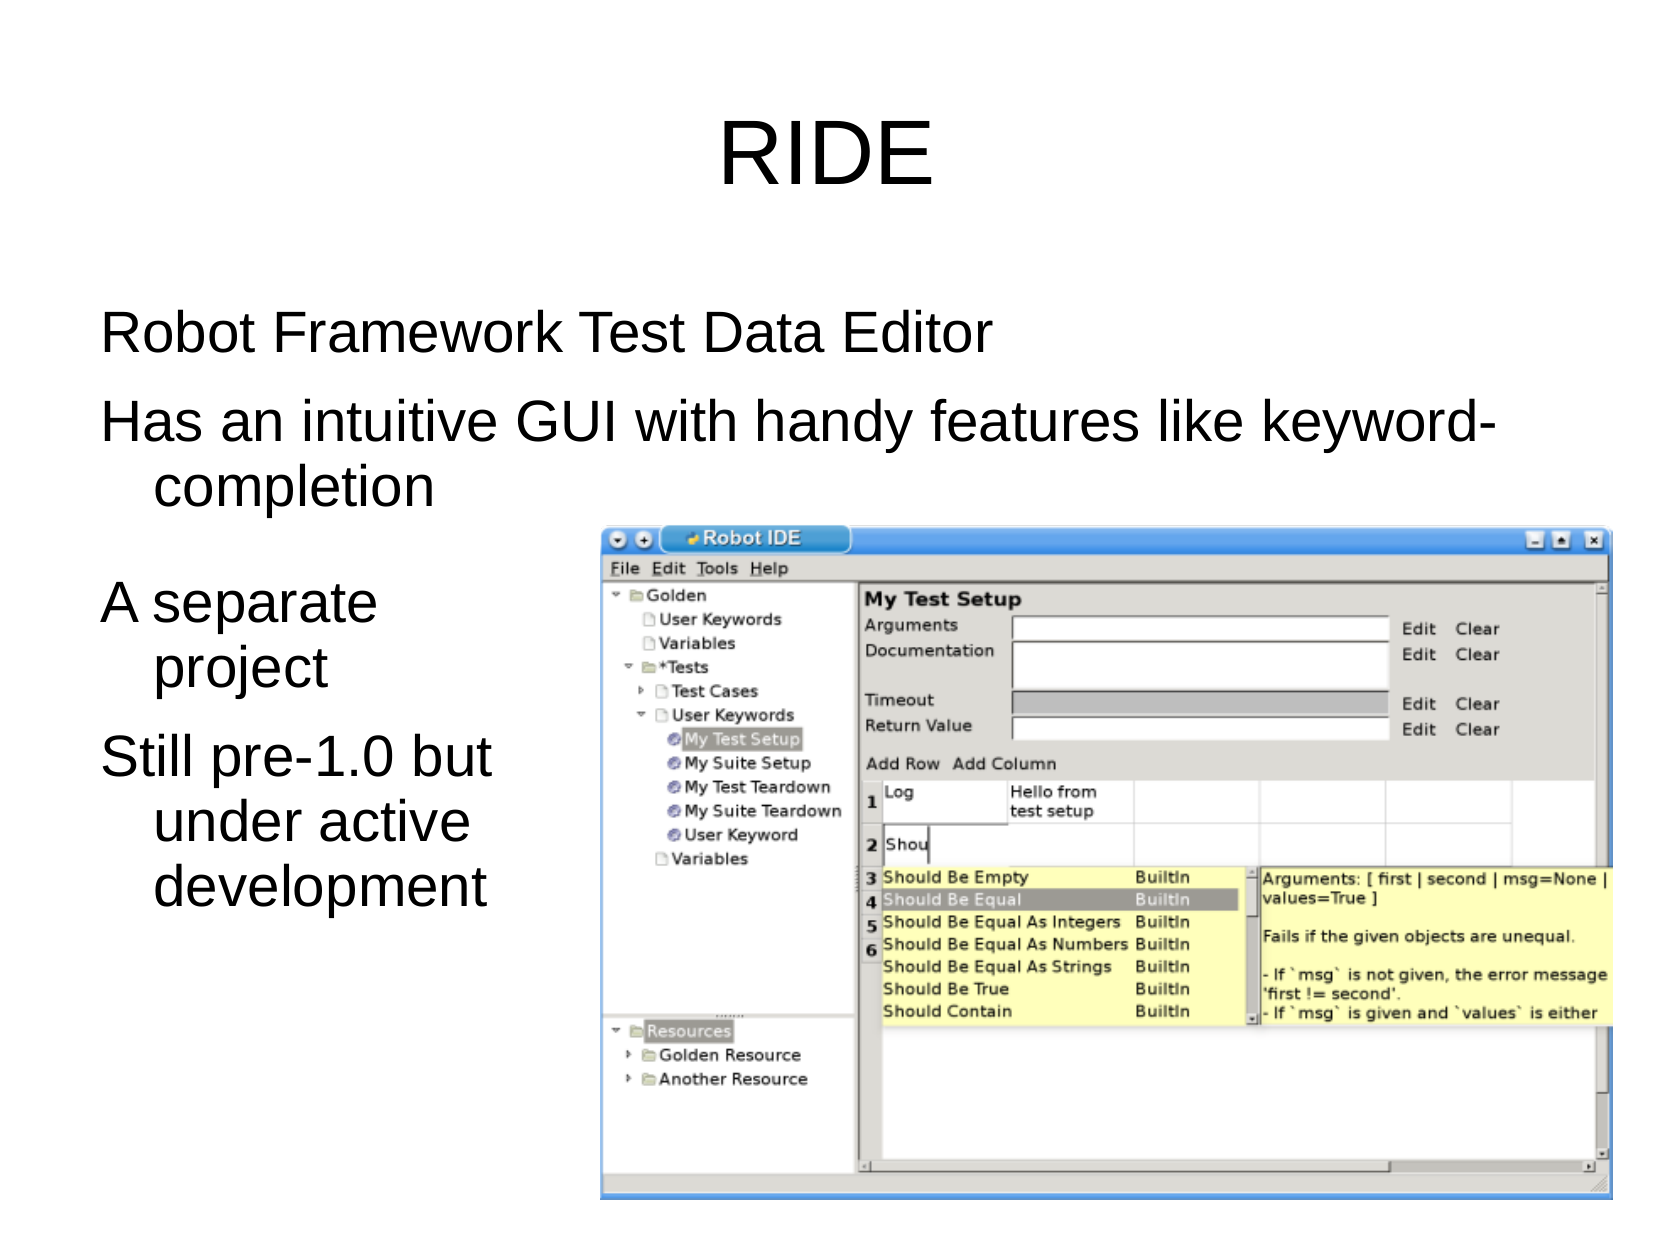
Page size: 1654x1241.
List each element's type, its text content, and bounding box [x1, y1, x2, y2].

list A separate project Still pre-1.0 but under active development [82, 610, 563, 956]
list Robot Framework Test Data Editor Has an intuitive GUI with handy features like keyword-completion [82, 300, 1576, 610]
title RIDE [82, 49, 1571, 257]
picture [600, 524, 1613, 1201]
